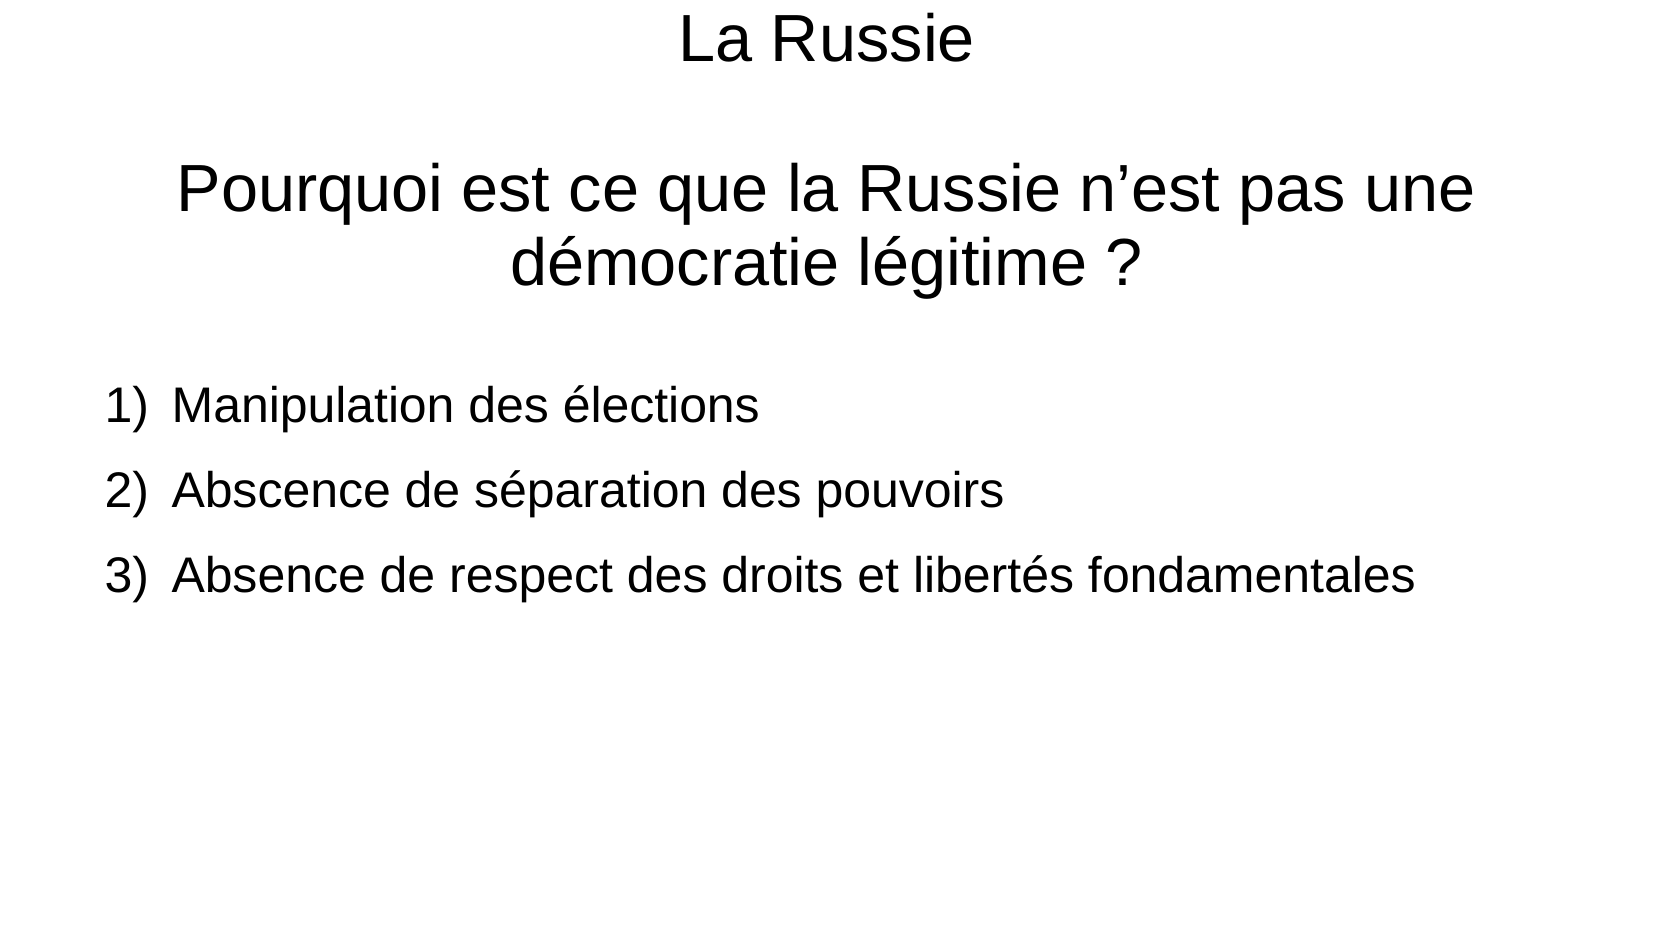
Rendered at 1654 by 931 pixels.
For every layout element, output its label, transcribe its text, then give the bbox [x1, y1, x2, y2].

list Manipulation des élections Abscence de séparation des pouvoirs Absence de respect des droits et libertés fondamentales [86, 187, 1576, 638]
title La Russie Pourquoi est ce que la Russie n’est pas une démocratie légitime ? [82, 0, 1571, 301]
